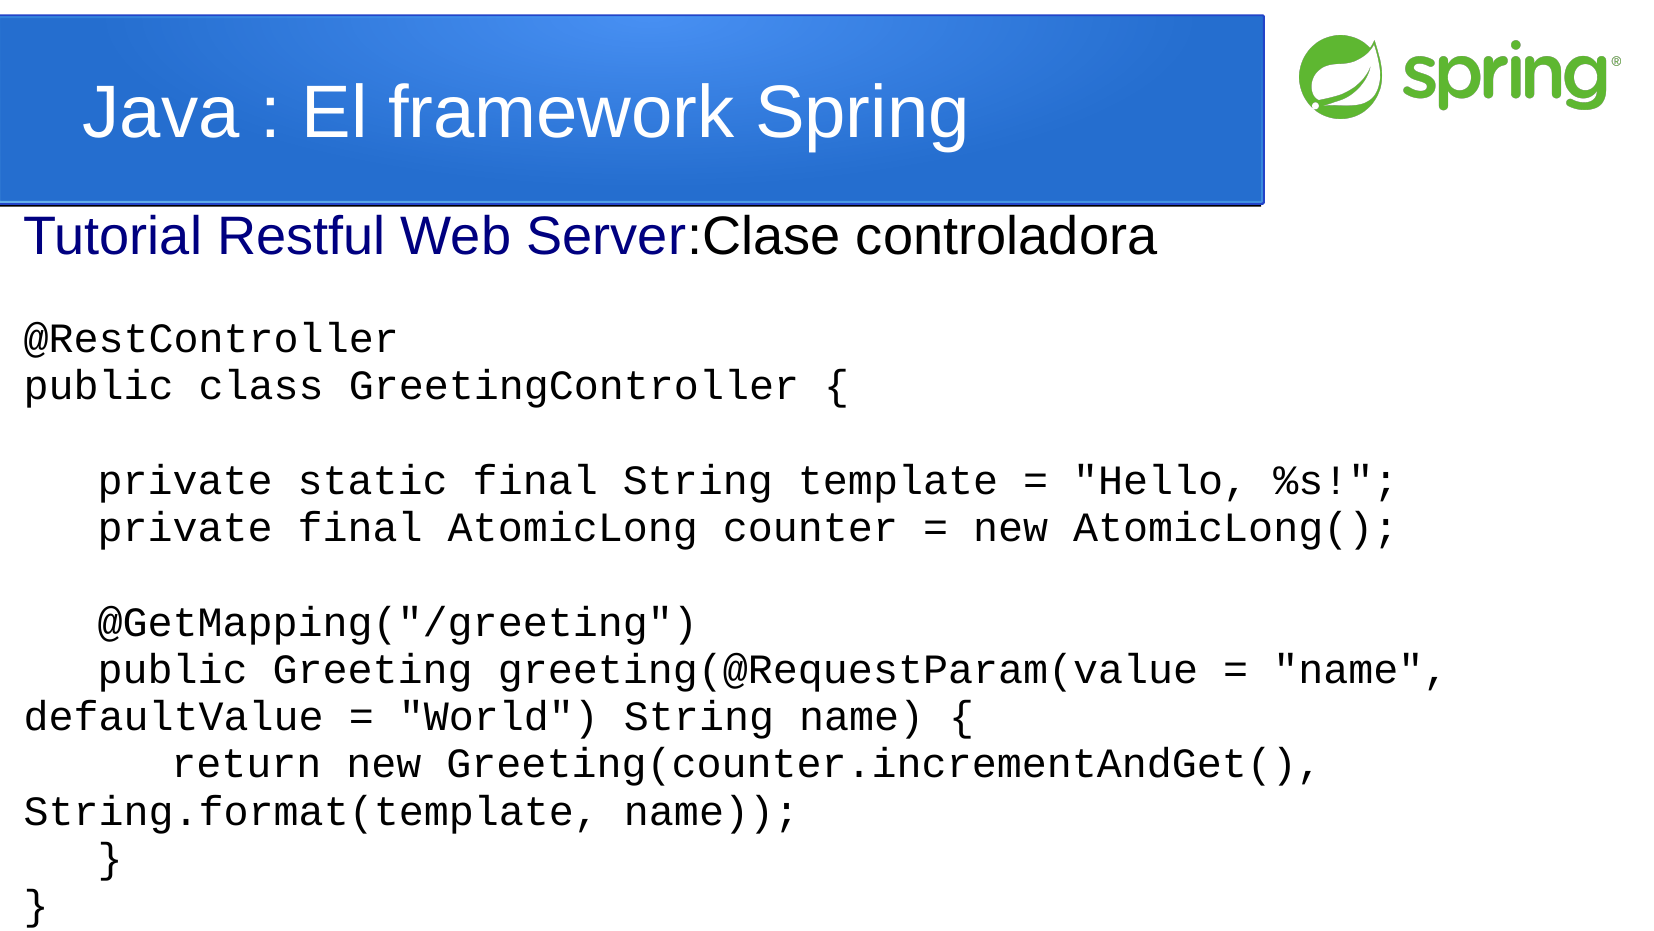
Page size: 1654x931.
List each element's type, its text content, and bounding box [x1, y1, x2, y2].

subtitle Tutorial Restful Web Server:Clase controladora @RestController public class GreetingController { private static final String template = "Hello, %s!"; private final AtomicLong counter = new AtomicLong(); @GetMapping("/greeting") public Greeting greeting(@RequestParam(value = "name", defaultValue = "World") String name) { return new Greeting(counter.incrementAndGet(), String.format(template, name)); } } [23, 184, 1642, 931]
picture [1299, 35, 1621, 119]
title Java : El framework Spring [82, 35, 1235, 184]
